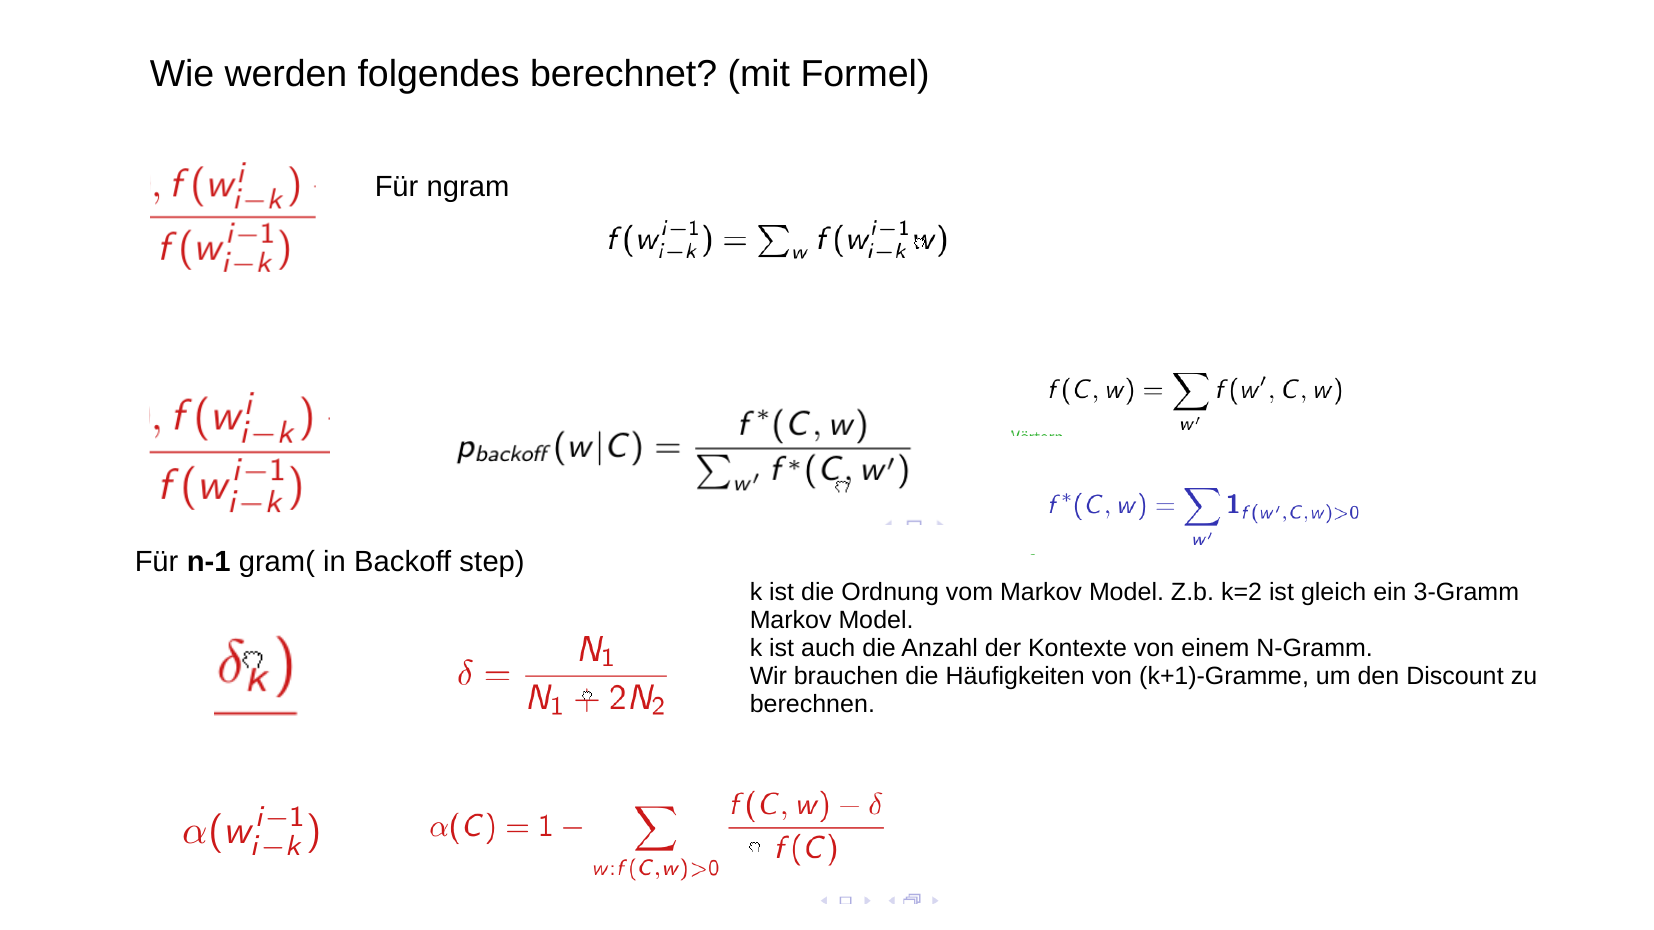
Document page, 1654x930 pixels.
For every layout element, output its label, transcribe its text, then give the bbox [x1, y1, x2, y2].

text_box k ist die Ordnung vom Markov Model. Z.b. k=2 ist gleich ein 3-Gramm Markov Model. k ist auch die Anzahl der Kontexte von einem N-Gramm. Wir brauchen die Häufigkeiten von (k+1)-Gramme, um den Discount zu berechnen. [735, 570, 1591, 725]
picture [150, 144, 316, 301]
text_box Wie werden folgendes berechnet? (mit Formel) [135, 44, 1216, 144]
picture [176, 586, 331, 916]
text_box Für n-1 gram( in Backoff step) [120, 537, 571, 586]
picture [600, 194, 967, 285]
picture [420, 768, 946, 904]
picture [1020, 465, 1389, 556]
picture [149, 359, 331, 537]
picture [416, 396, 946, 526]
picture [1011, 345, 1381, 436]
text_box Für ngram [360, 162, 811, 210]
picture [423, 614, 736, 751]
